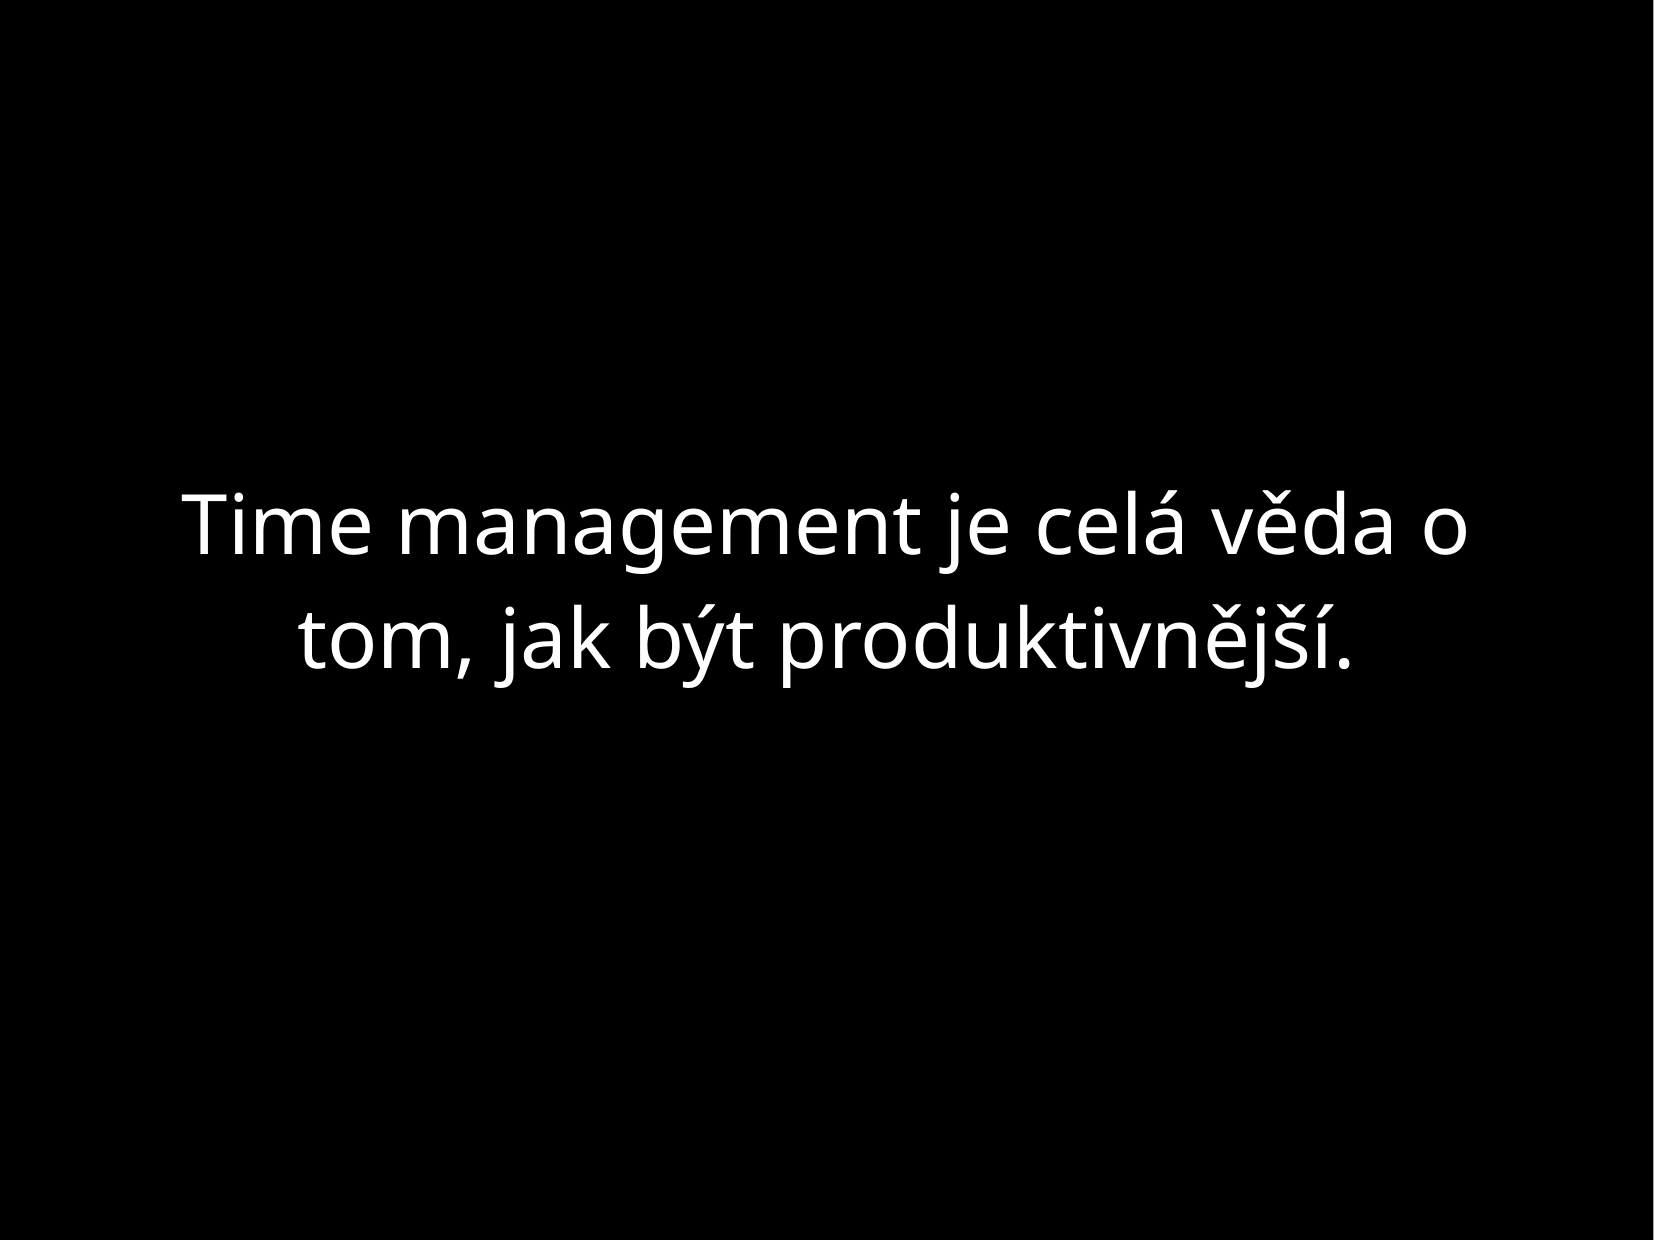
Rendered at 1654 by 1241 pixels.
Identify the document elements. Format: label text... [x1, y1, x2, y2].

subtitle Time management je celá věda o tom, jak být produktivnější. [82, 49, 1571, 1109]
